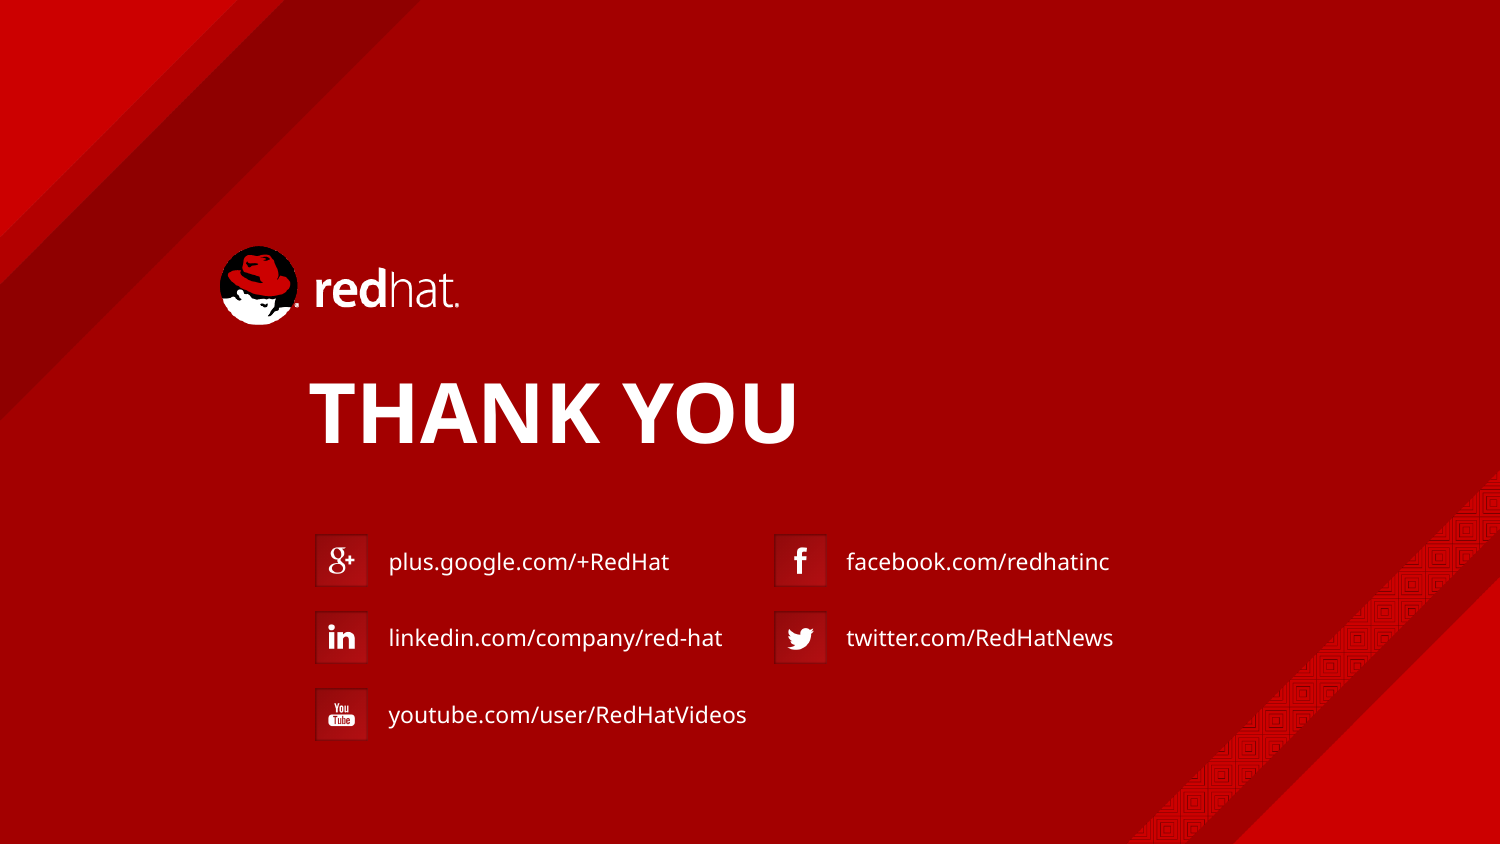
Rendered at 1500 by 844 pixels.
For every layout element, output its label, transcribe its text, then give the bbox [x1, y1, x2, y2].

title THANK YOU [293, 310, 1268, 511]
subtitle plus.google.com/+RedHat [373, 535, 764, 587]
subtitle youtube.com/user/RedHatVideos [373, 688, 764, 740]
subtitle facebook.com/redhatinc [831, 535, 1222, 587]
subtitle linkedin.com/company/red-hat [373, 612, 764, 664]
picture [0, 0, 1500, 844]
subtitle twitter.com/RedHatNews [831, 612, 1222, 664]
